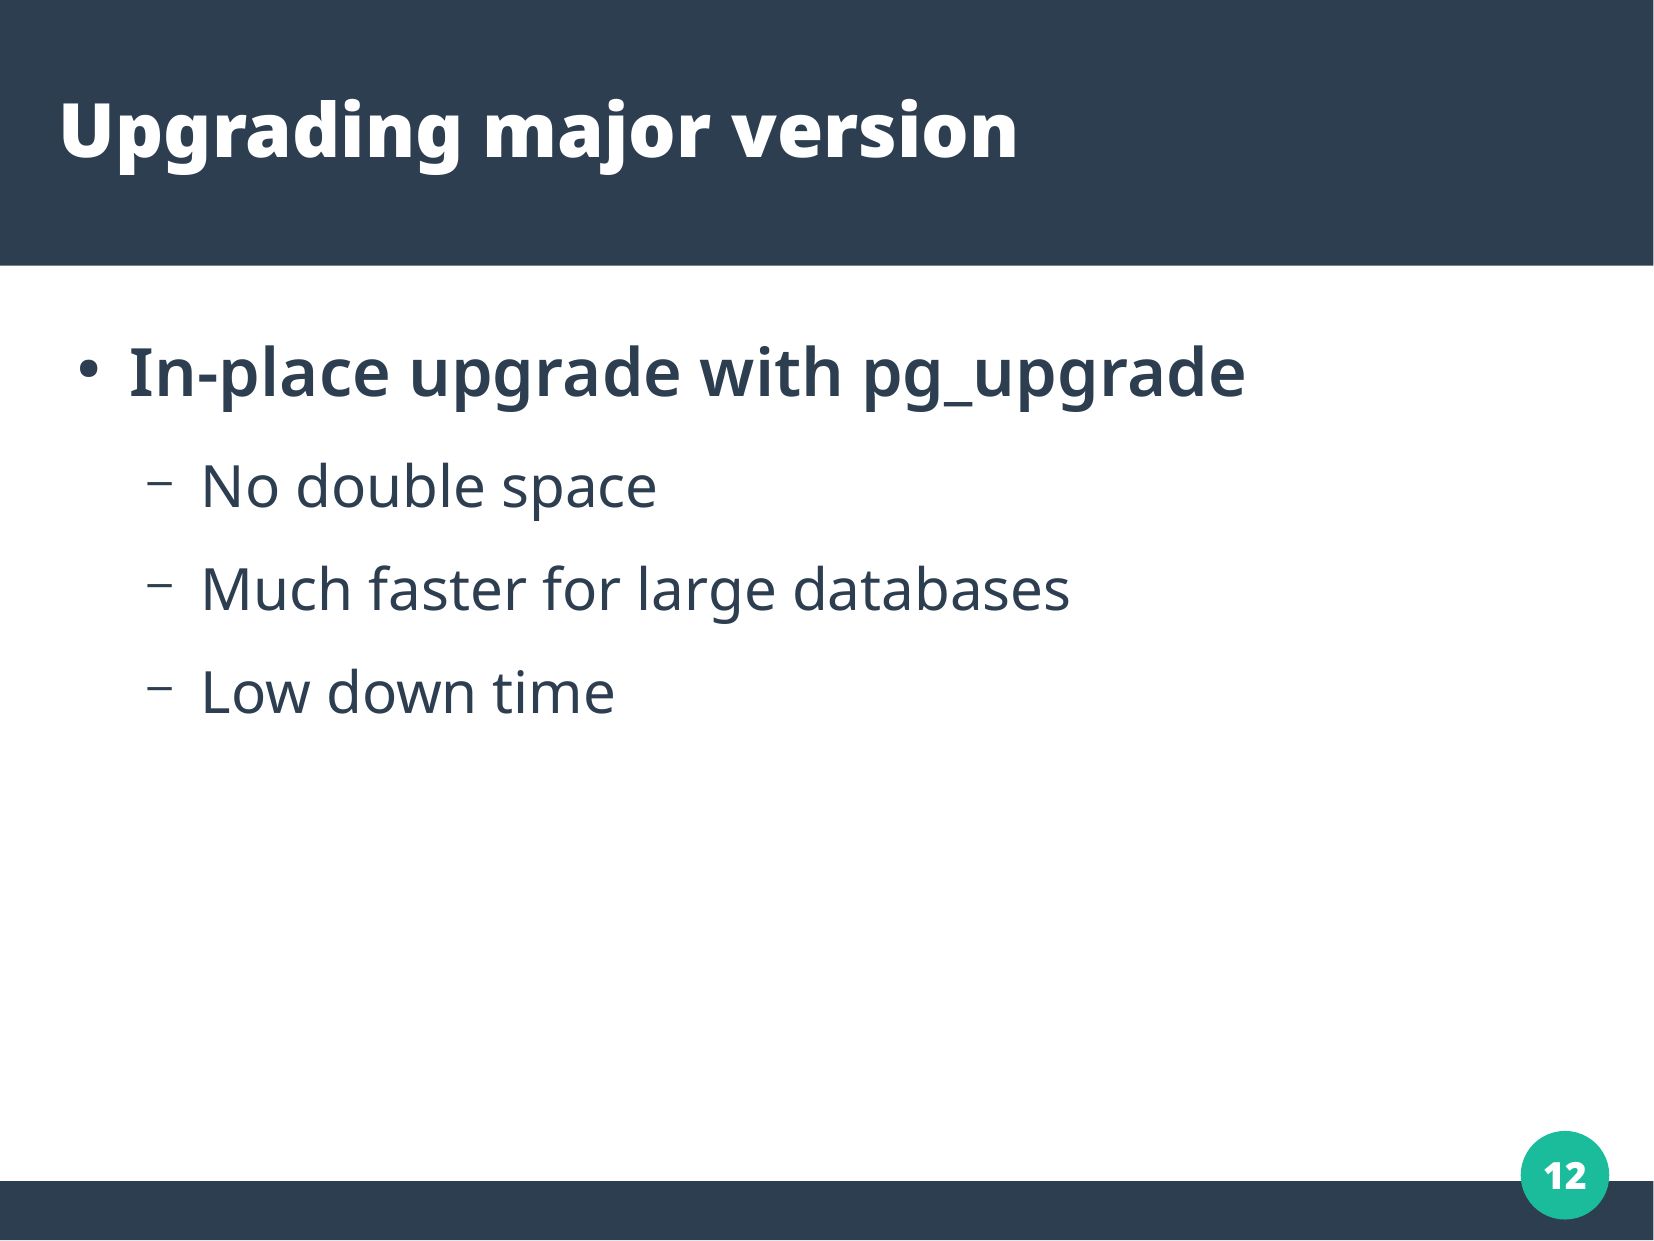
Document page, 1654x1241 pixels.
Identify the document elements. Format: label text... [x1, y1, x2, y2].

title Upgrading major version [59, 49, 1595, 207]
list In-place upgrade with pg_upgrade No double space Much faster for large databases Low down time [59, 324, 1595, 1152]
